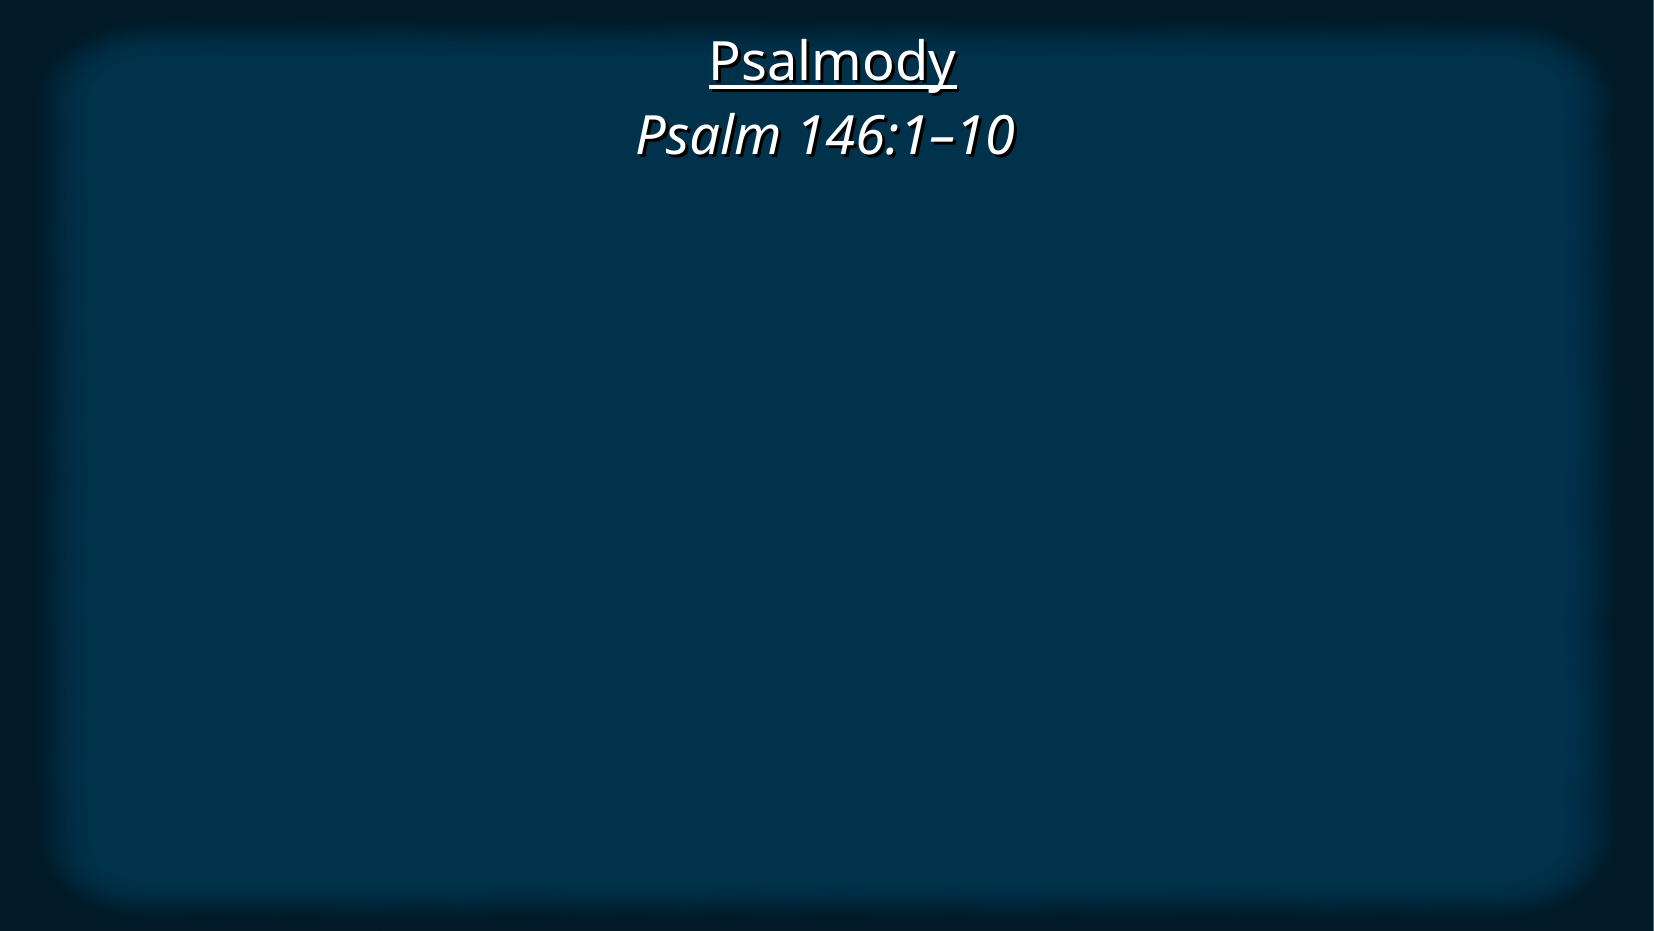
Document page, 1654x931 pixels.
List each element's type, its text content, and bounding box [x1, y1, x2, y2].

picture [0, 0, 1654, 931]
text_box Psalmody Psalm 146:1–10 [90, 15, 1576, 174]
